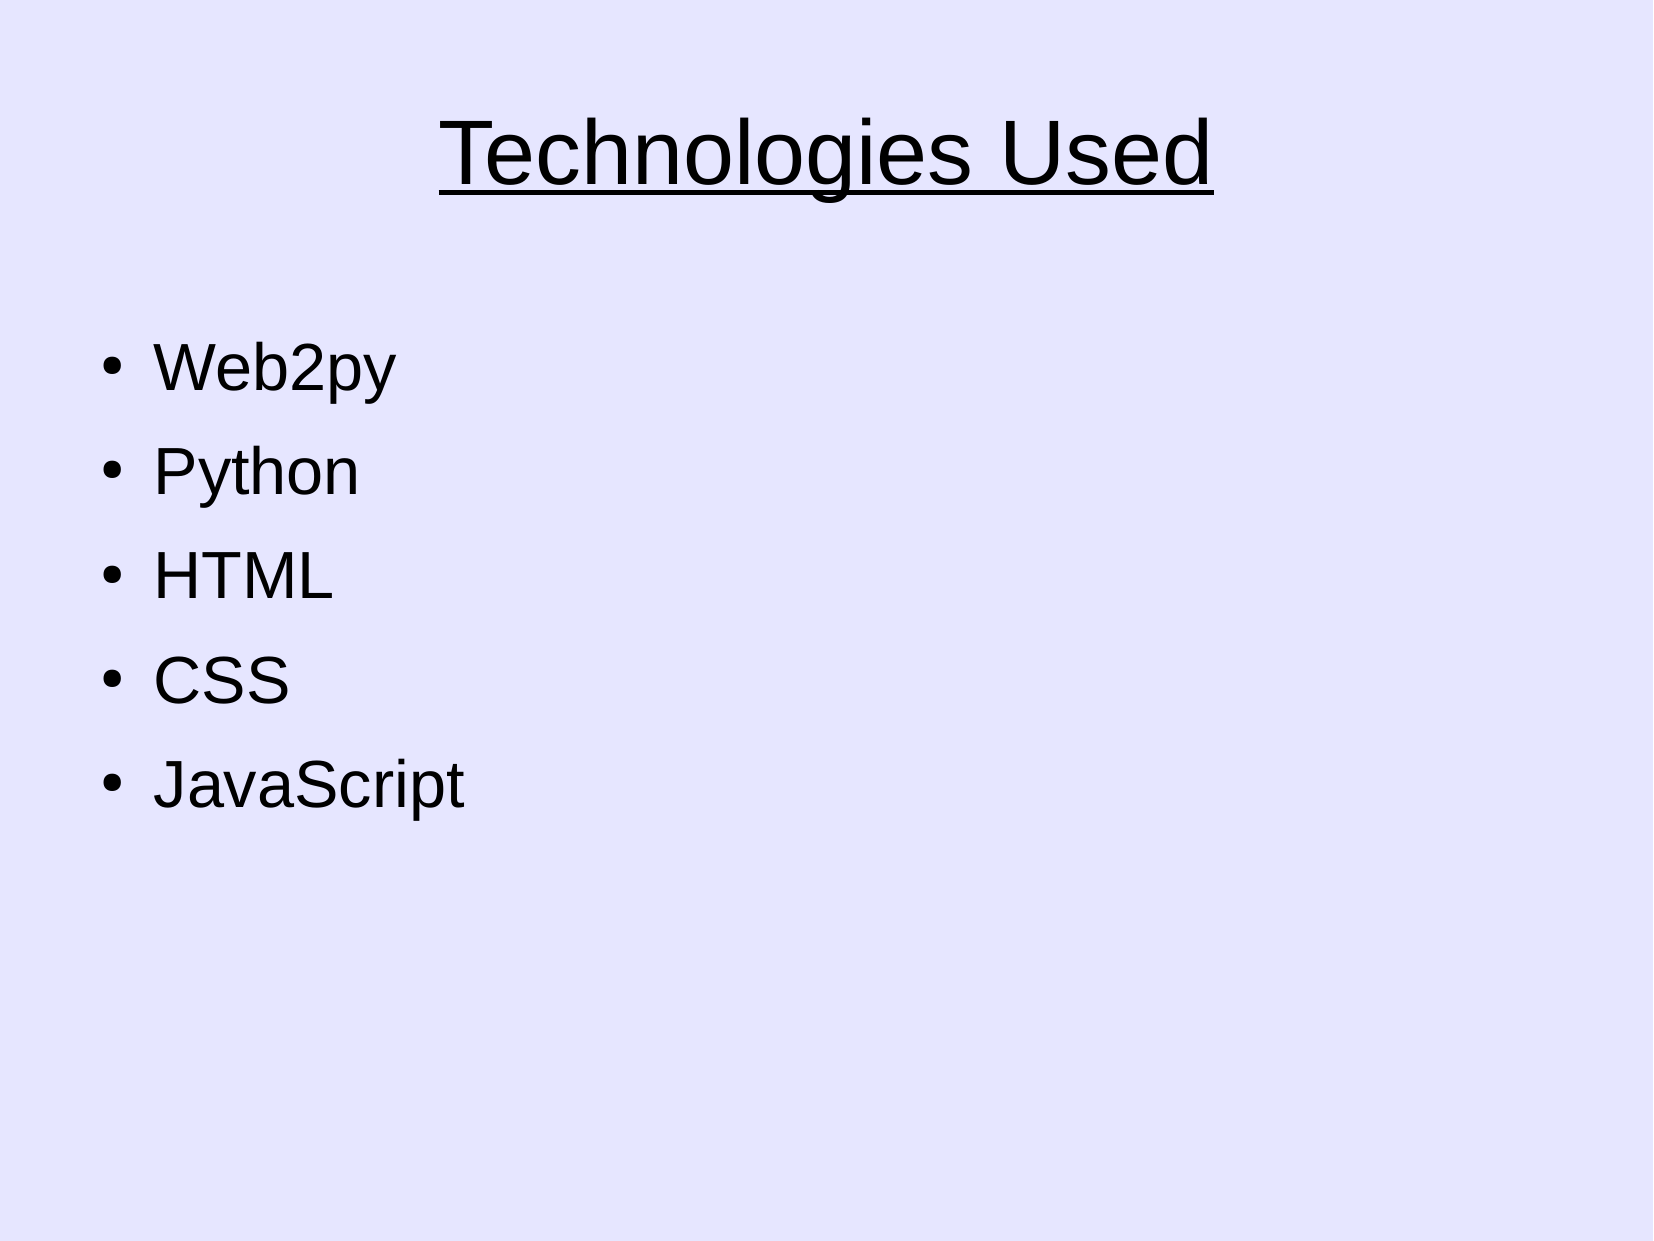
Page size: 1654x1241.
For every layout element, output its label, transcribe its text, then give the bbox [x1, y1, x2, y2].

list Web2py Python HTML CSS JavaScript [82, 330, 1538, 1006]
title Technologies Used [82, 49, 1571, 257]
